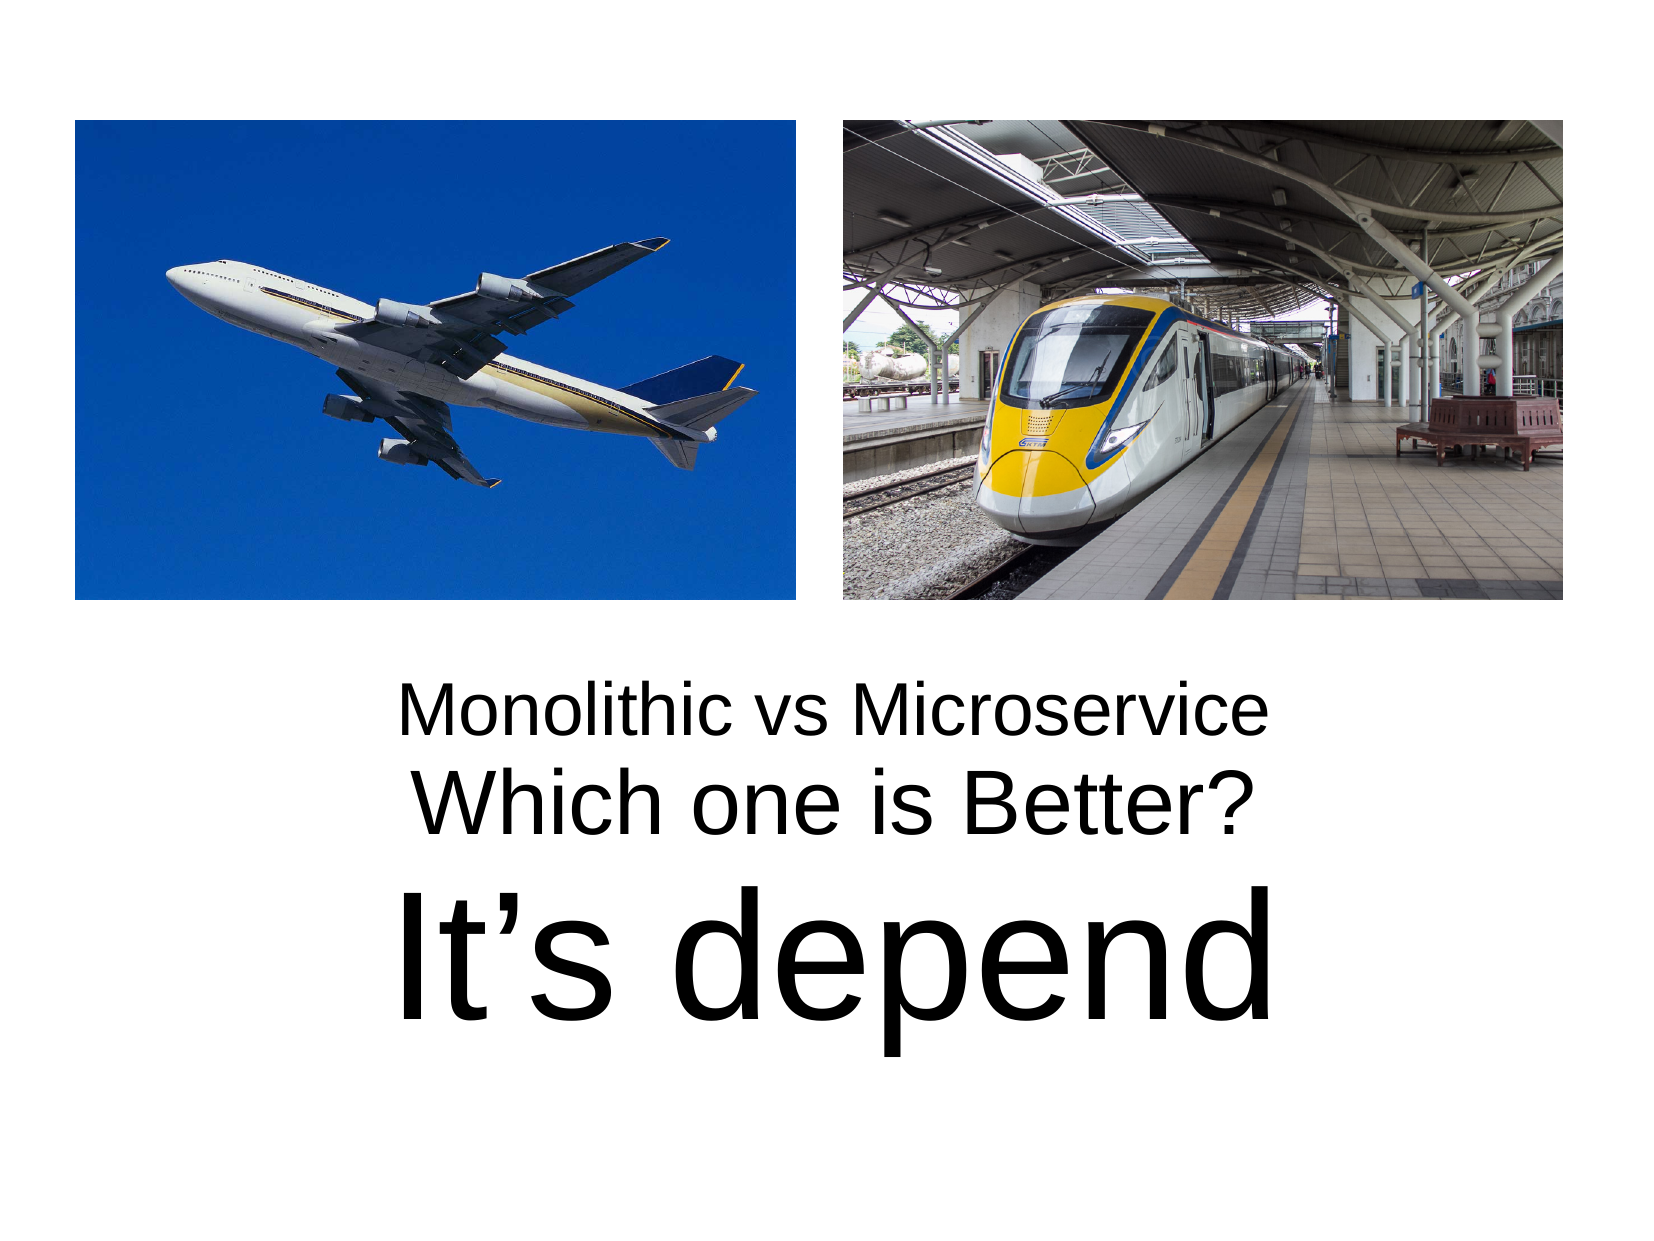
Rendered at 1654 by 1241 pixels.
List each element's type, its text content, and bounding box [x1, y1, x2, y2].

picture [843, 120, 1563, 600]
picture [75, 120, 796, 600]
title Monolithic vs Microservice Which one is Better? It’s depend [90, 667, 1579, 1059]
